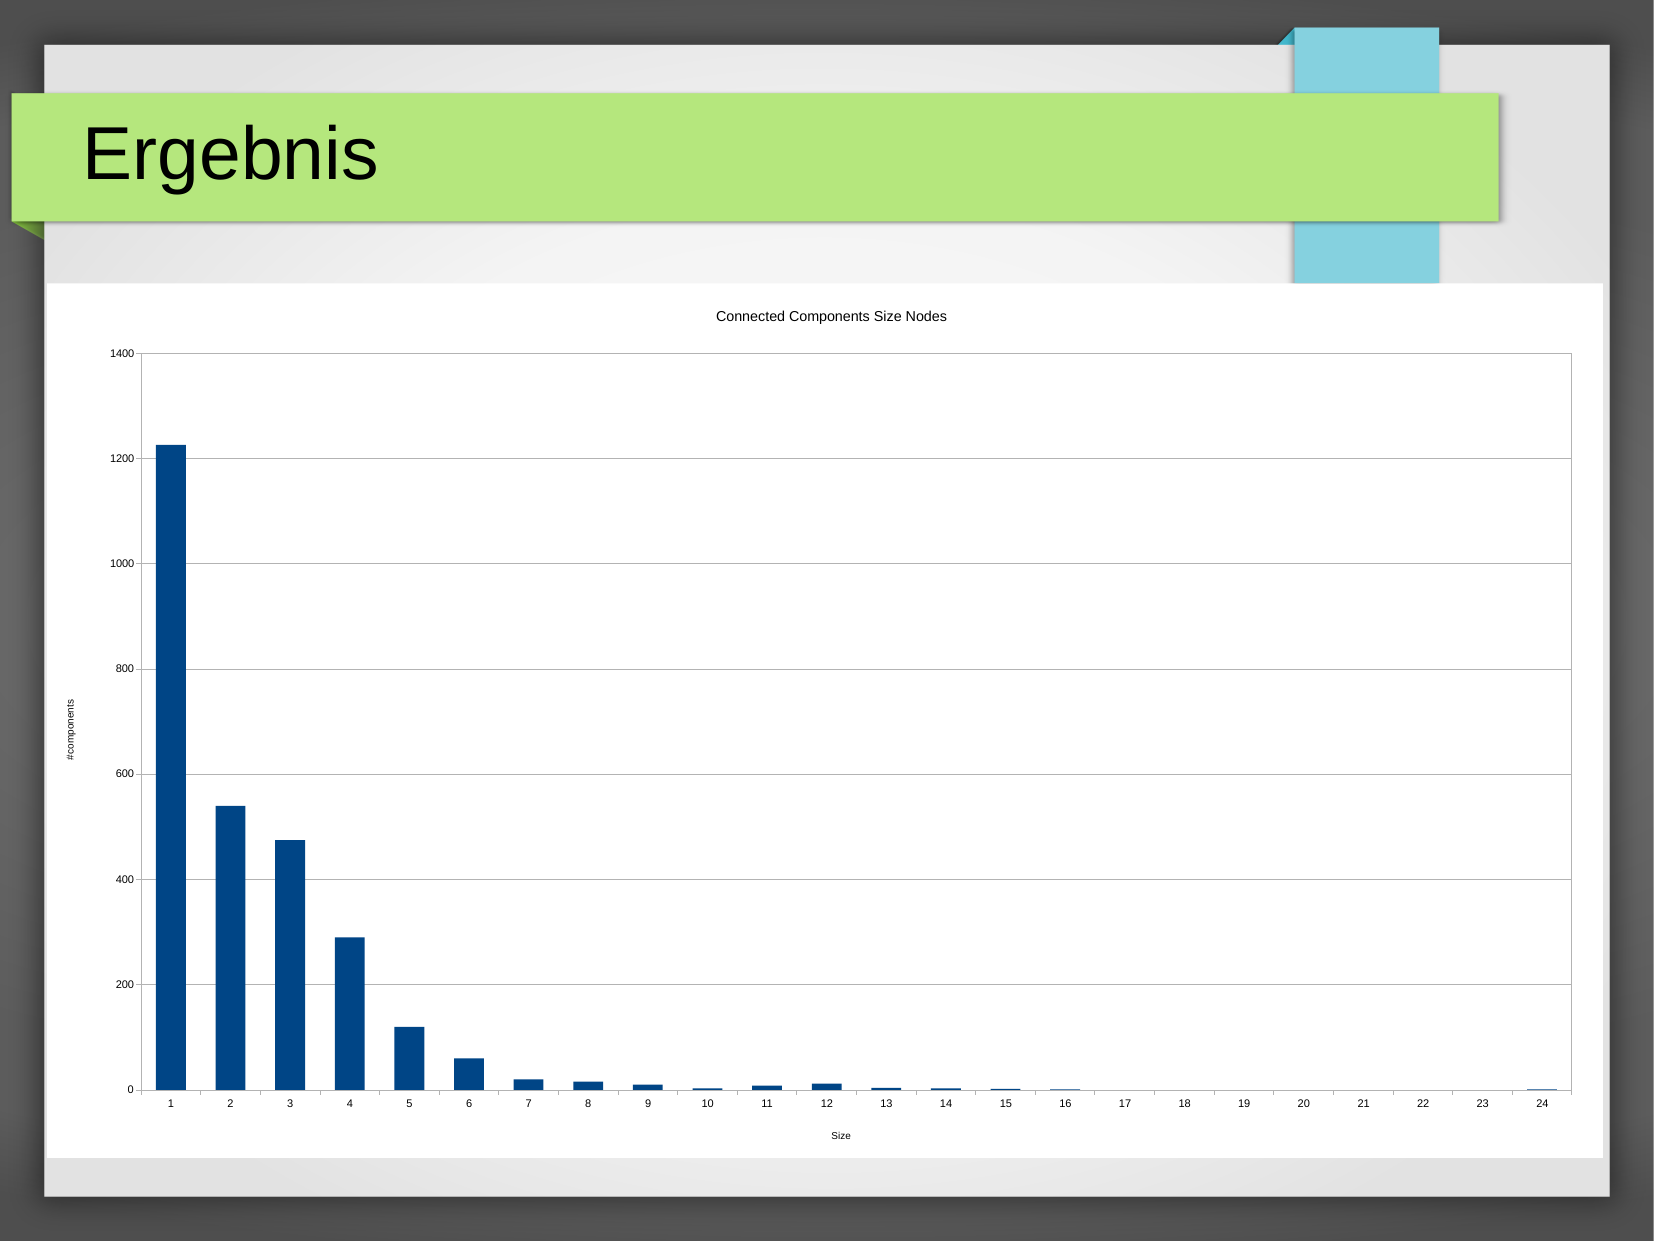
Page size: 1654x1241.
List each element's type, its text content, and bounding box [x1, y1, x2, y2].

picture [0, 0, 1654, 1241]
title Ergebnis [82, 94, 1264, 213]
